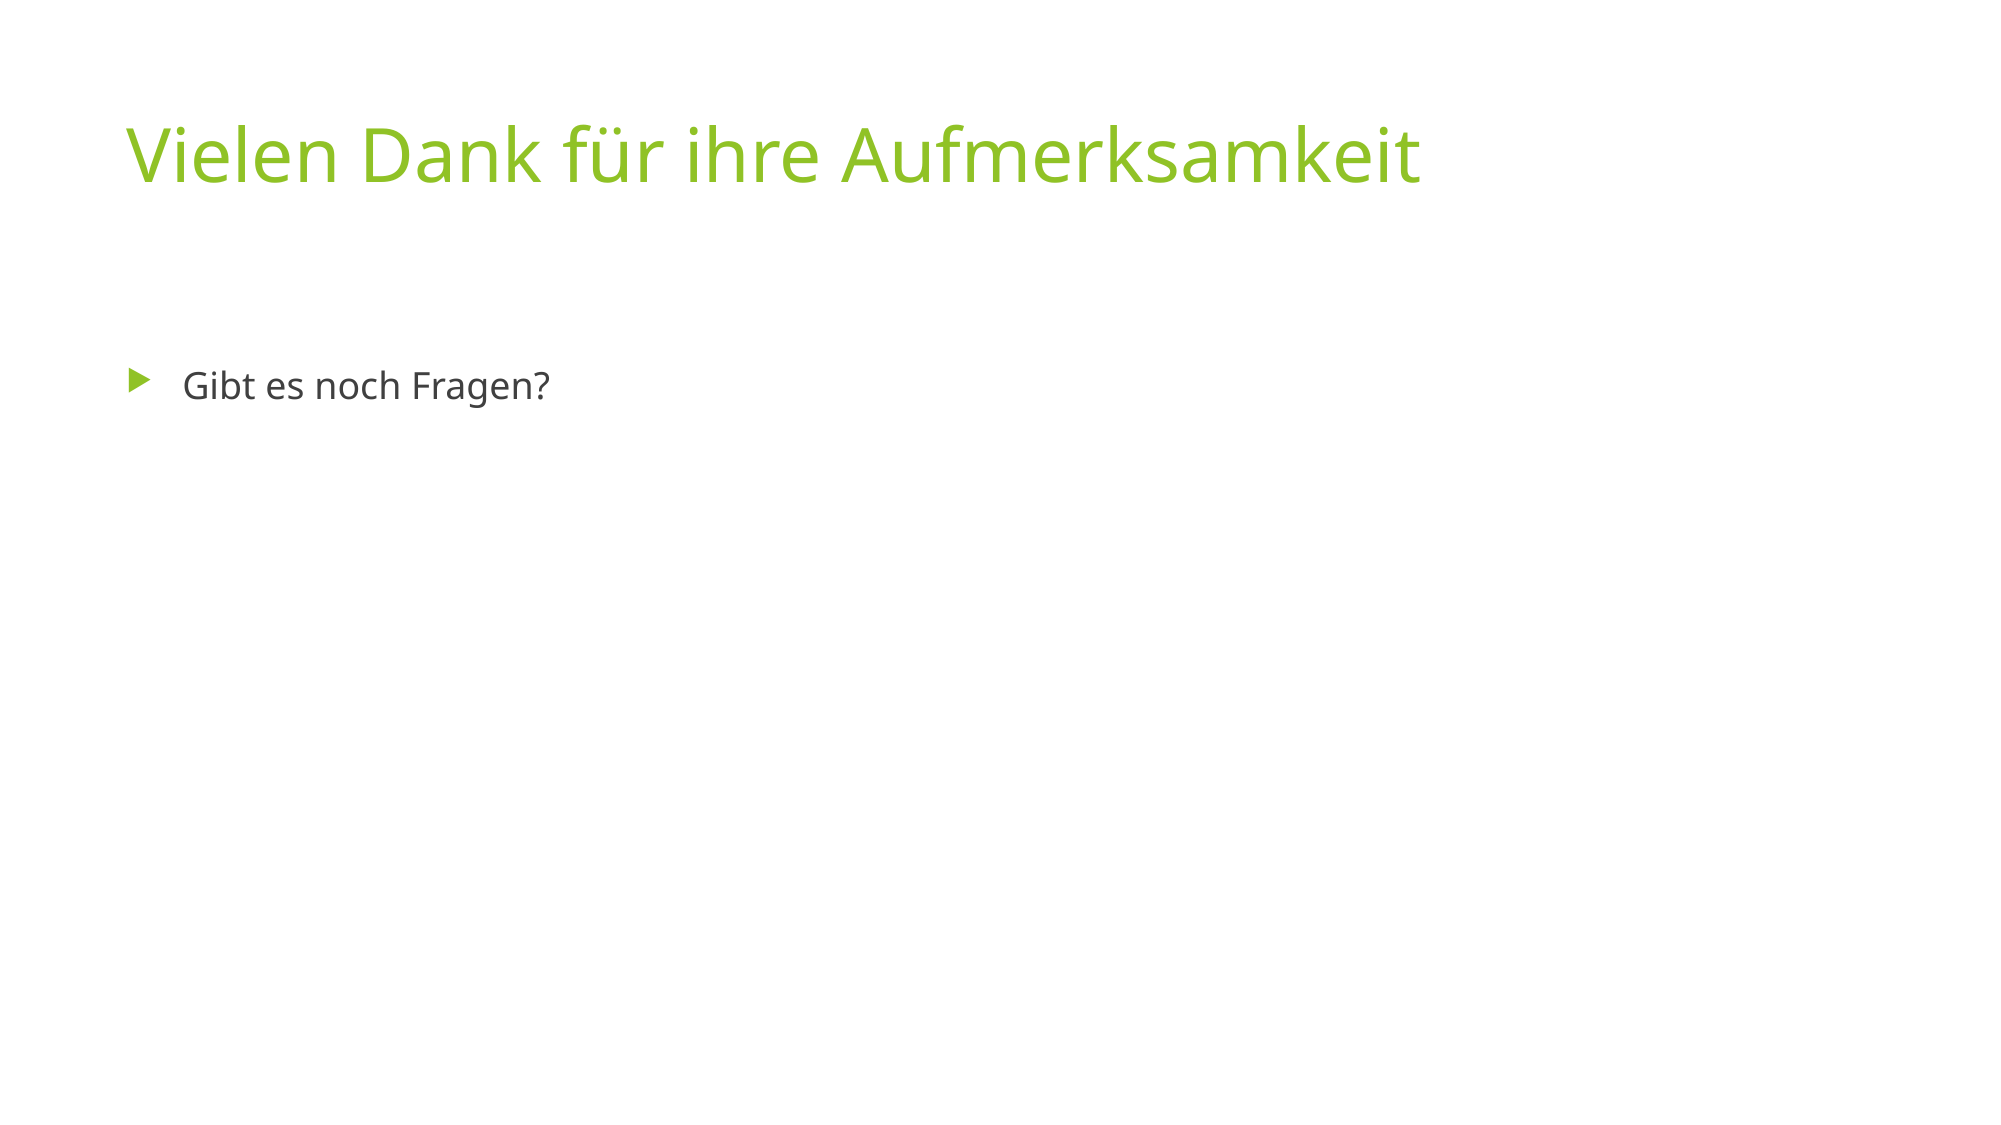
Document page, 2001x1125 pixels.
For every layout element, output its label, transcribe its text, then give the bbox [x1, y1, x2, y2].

title Vielen Dank für ihre Aufmerksamkeit [111, 99, 1522, 317]
list Gibt es noch Fragen? [111, 354, 1522, 992]
